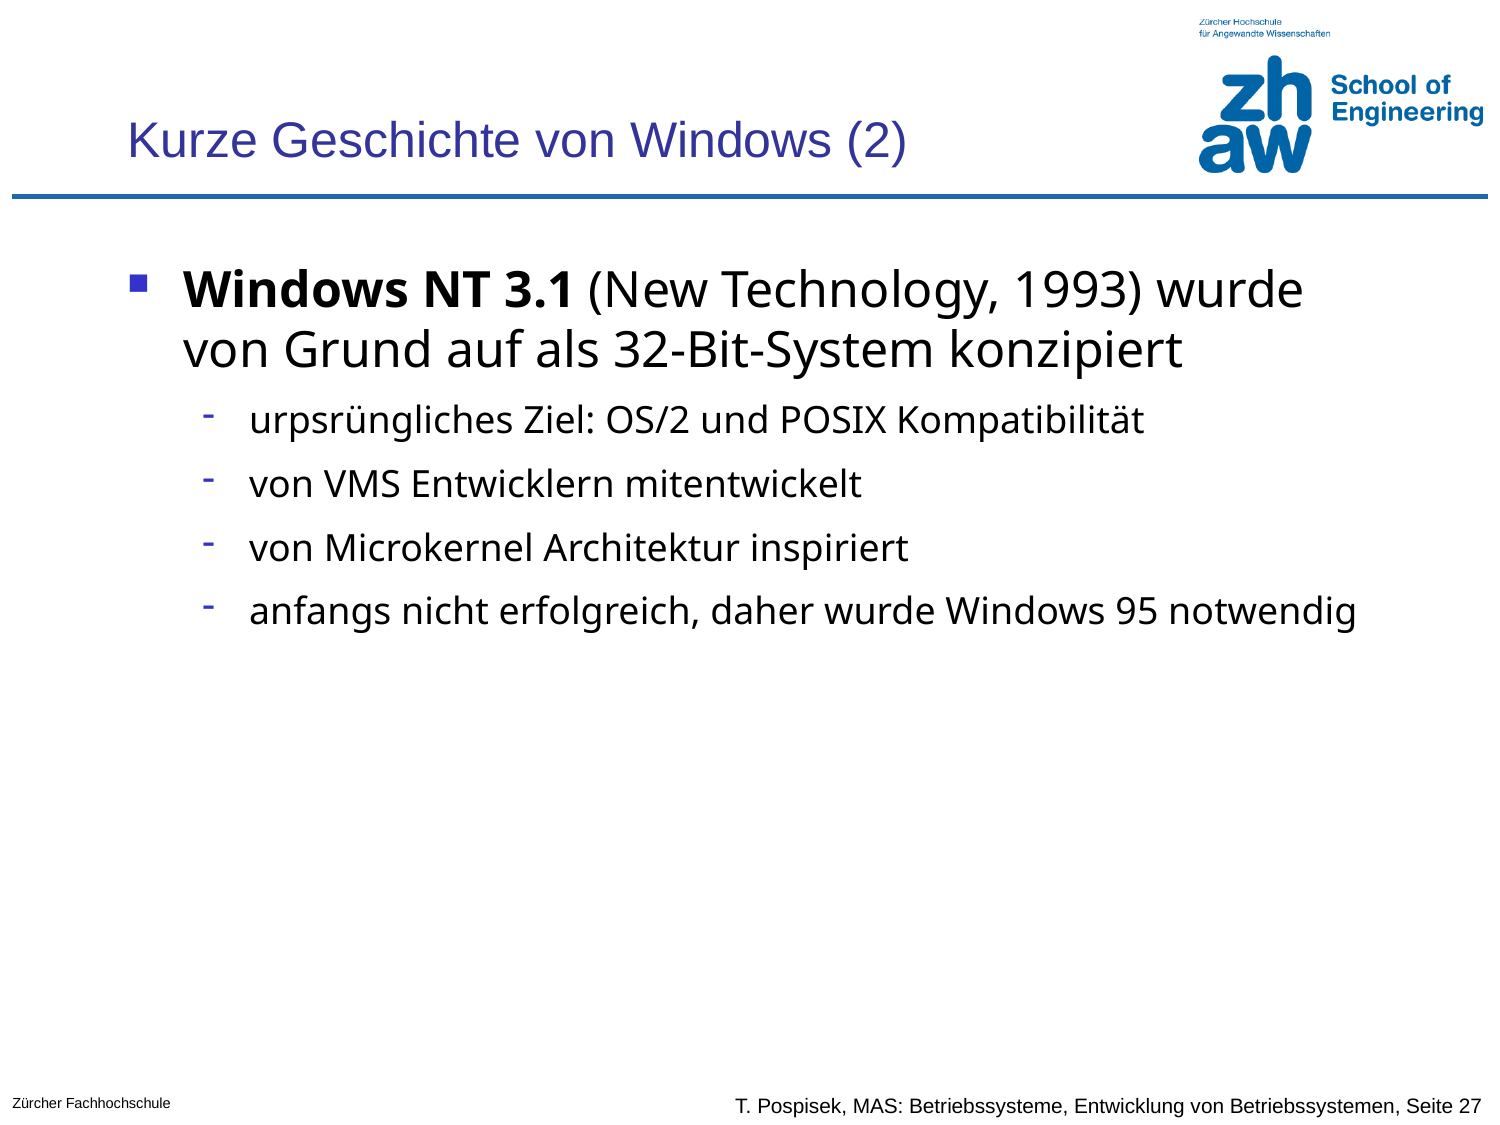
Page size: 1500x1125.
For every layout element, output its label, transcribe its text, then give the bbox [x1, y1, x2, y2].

picture [1199, 19, 1483, 173]
list Windows NT 3.1 (New Technology, 1993) wurde von Grund auf als 32-Bit-System konzipiert urpsrüngliches Ziel: OS/2 und POSIX Kompatibilität von VMS Entwicklern mitentwickelt von Microkernel Architektur inspiriert anfangs nicht erfolgreich, daher wurde Windows 95 notwendig [112, 249, 1388, 1013]
title Kurze Geschichte von Windows (2) [112, 50, 1391, 175]
